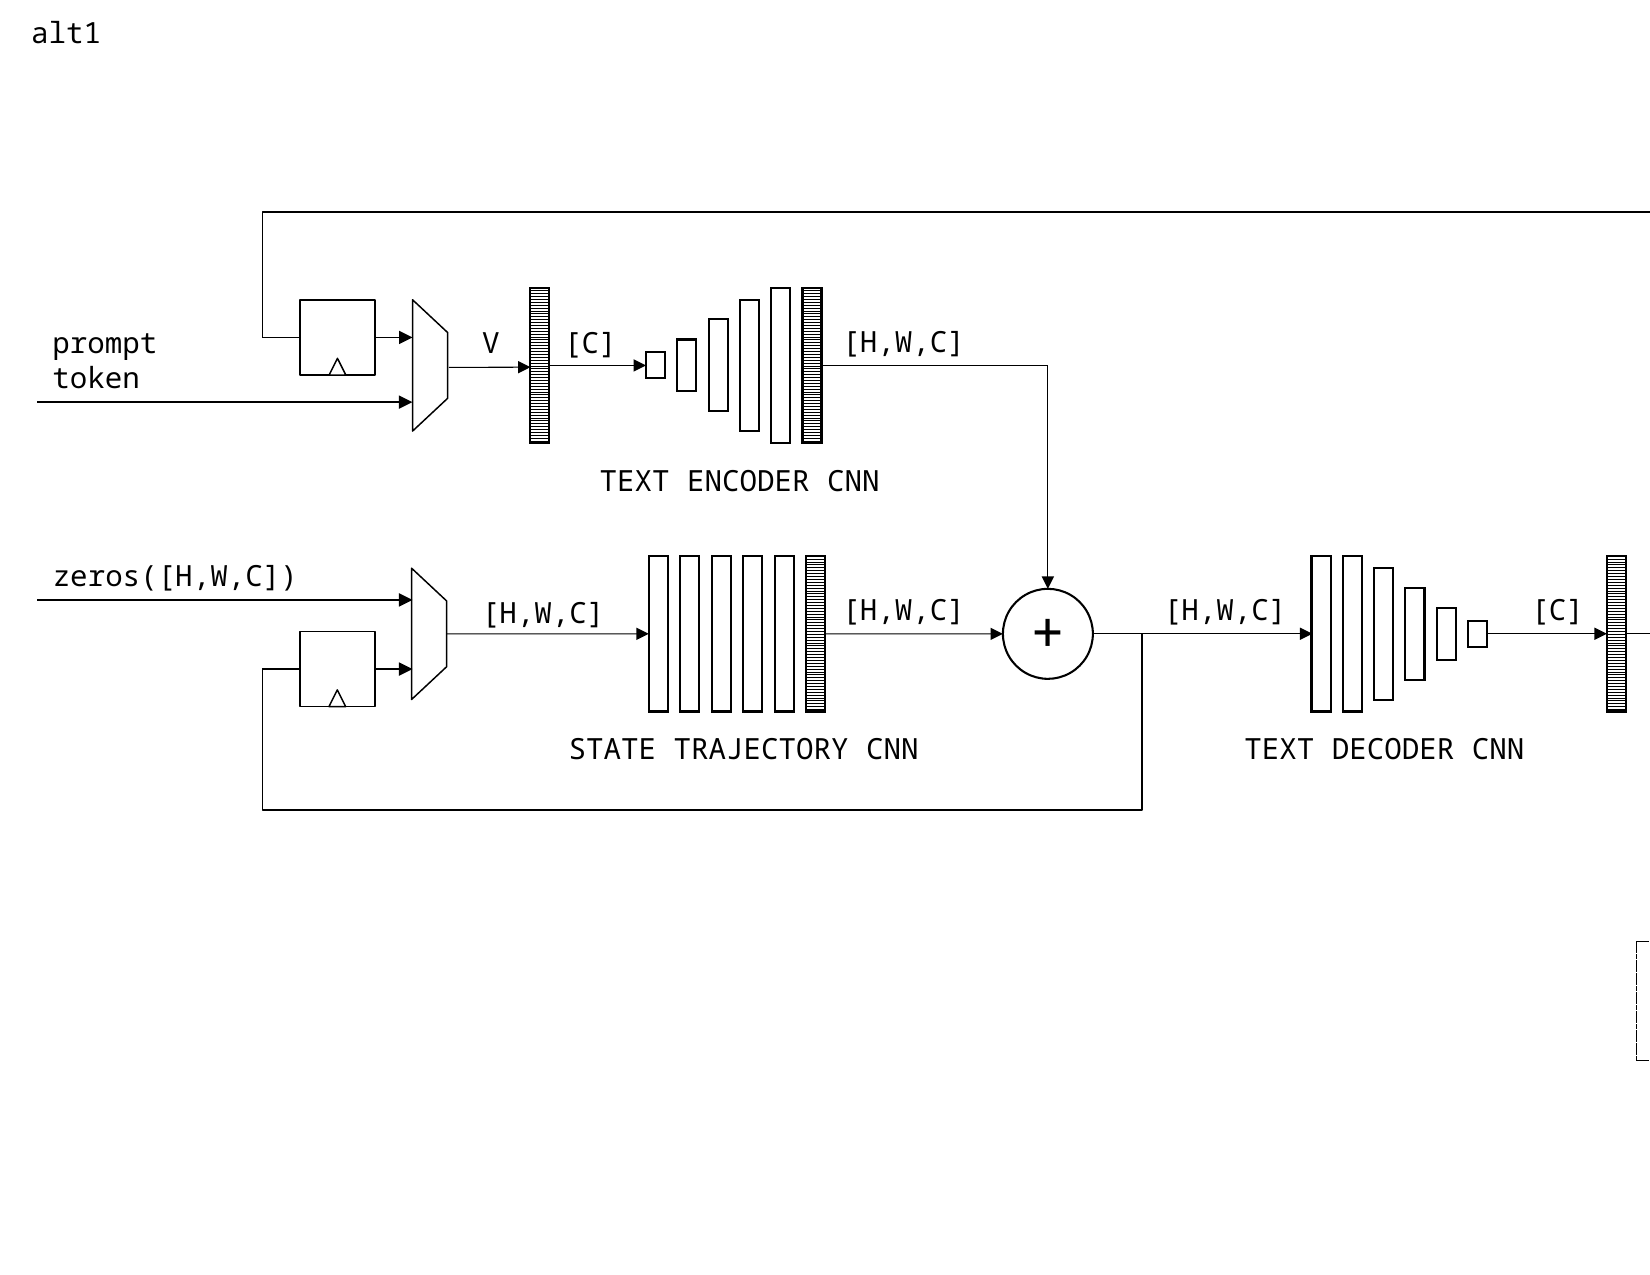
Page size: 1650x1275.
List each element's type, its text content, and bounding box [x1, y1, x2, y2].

text_box [C] [550, 316, 632, 367]
text_box [411, 568, 447, 700]
text_box zeros([H,W,C]) [38, 550, 313, 599]
text_box TEXT ENCODER CNN [584, 454, 895, 505]
text_box [530, 287, 550, 444]
text_box [299, 631, 375, 707]
text_box V [467, 317, 515, 366]
text_box V [1640, 583, 1650, 634]
text_box + [1002, 588, 1093, 679]
text_box [H,W,C] [467, 586, 620, 633]
text_box [H,W,C] [827, 315, 980, 366]
text_box [412, 299, 448, 432]
text_box prompt token [37, 317, 173, 401]
text_box [806, 556, 826, 712]
text_box [802, 287, 822, 444]
text_box [H,W,C] [1149, 583, 1302, 634]
text_box [H,W,C] [827, 583, 980, 633]
text_box STATE TRAJECTORY CNN [553, 722, 934, 773]
text_box [1606, 556, 1626, 712]
text_box alt1 [16, 7, 116, 58]
text_box [299, 299, 375, 375]
text_box [C] [1516, 583, 1599, 634]
text_box TEXT DECODER CNN [1229, 722, 1540, 773]
text_box V 256 C 384 H,W 81,81 [1636, 941, 1650, 1061]
